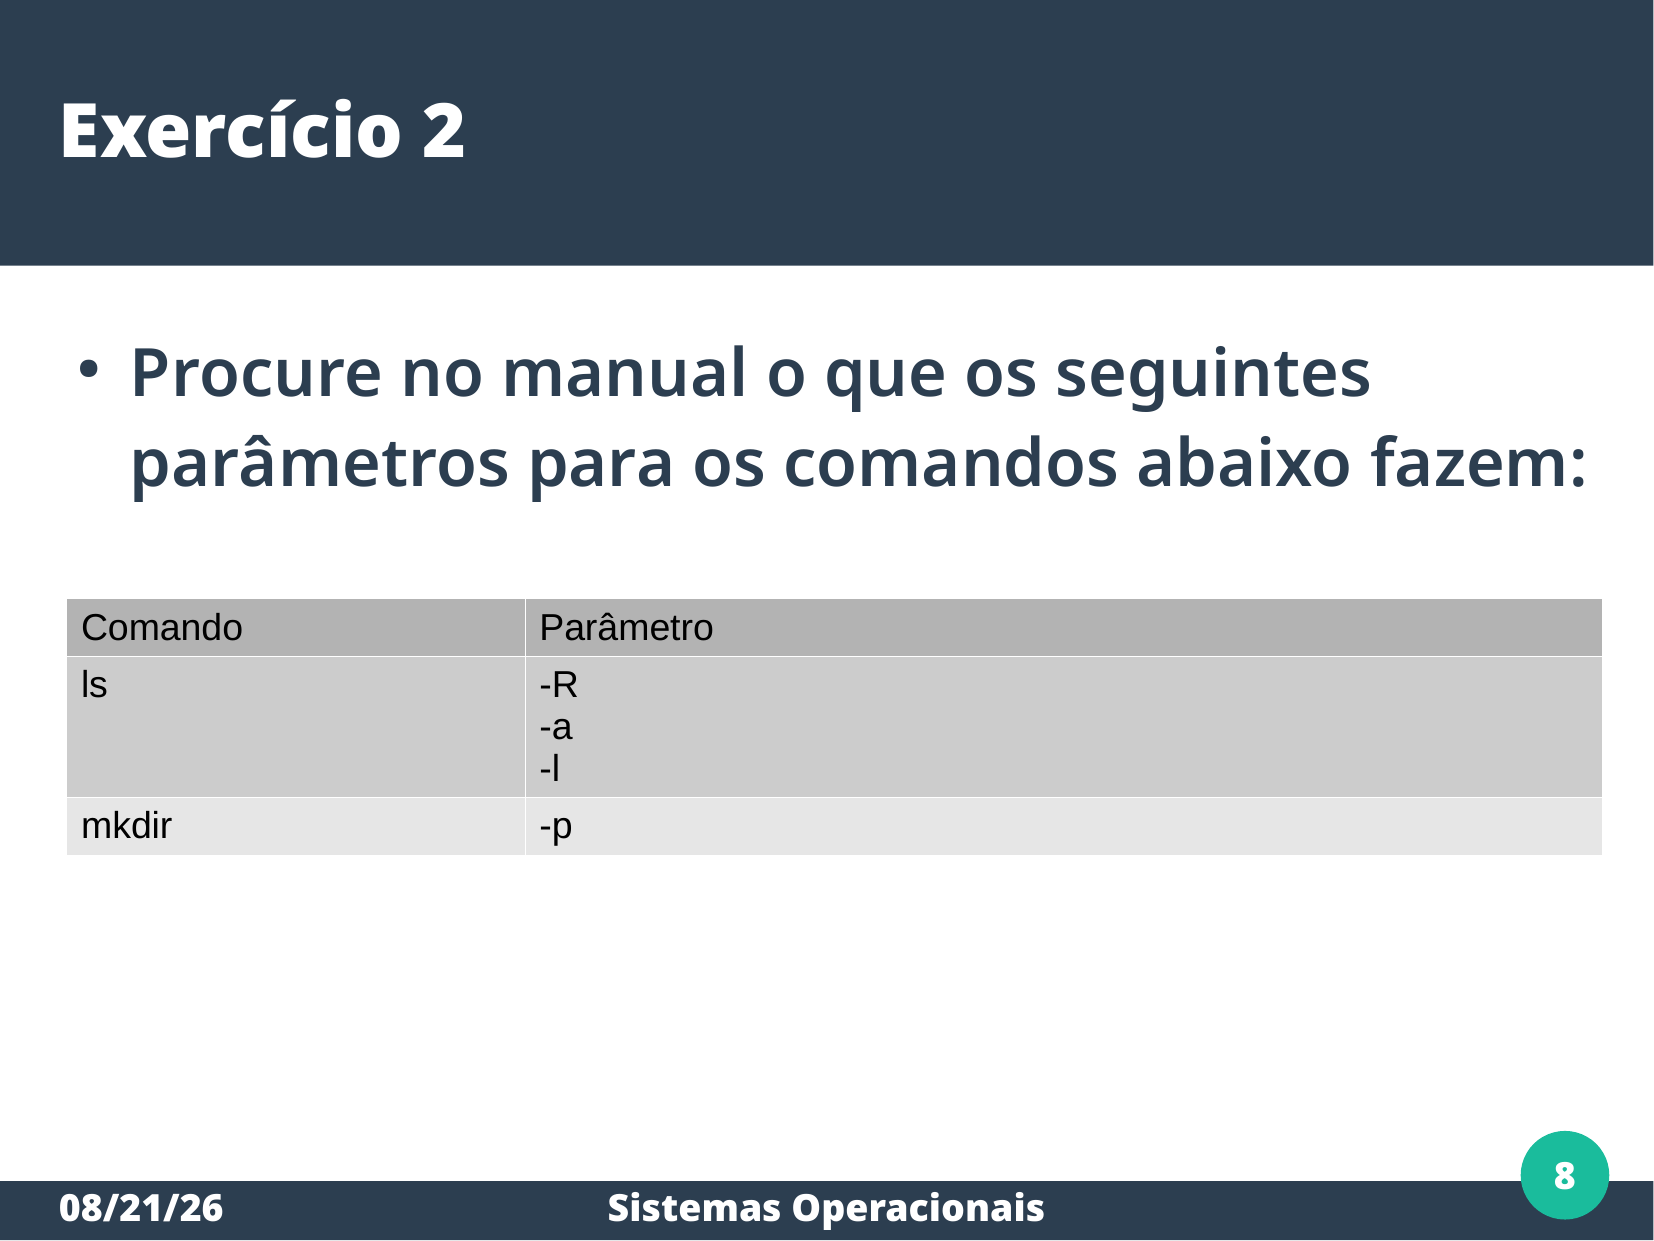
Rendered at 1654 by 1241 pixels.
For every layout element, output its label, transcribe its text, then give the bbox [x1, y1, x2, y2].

list Procure no manual o que os seguintes parâmetros para os comandos abaixo fazem: [59, 324, 1595, 720]
table_header Comando [67, 599, 525, 656]
title Exercício 2 [59, 49, 1595, 207]
table_cell -R -a -l [526, 657, 1602, 797]
table_cell ls [67, 657, 525, 797]
table_header Parâmetro [526, 599, 1602, 656]
table_cell -p [526, 798, 1602, 855]
table_cell mkdir [67, 798, 525, 855]
